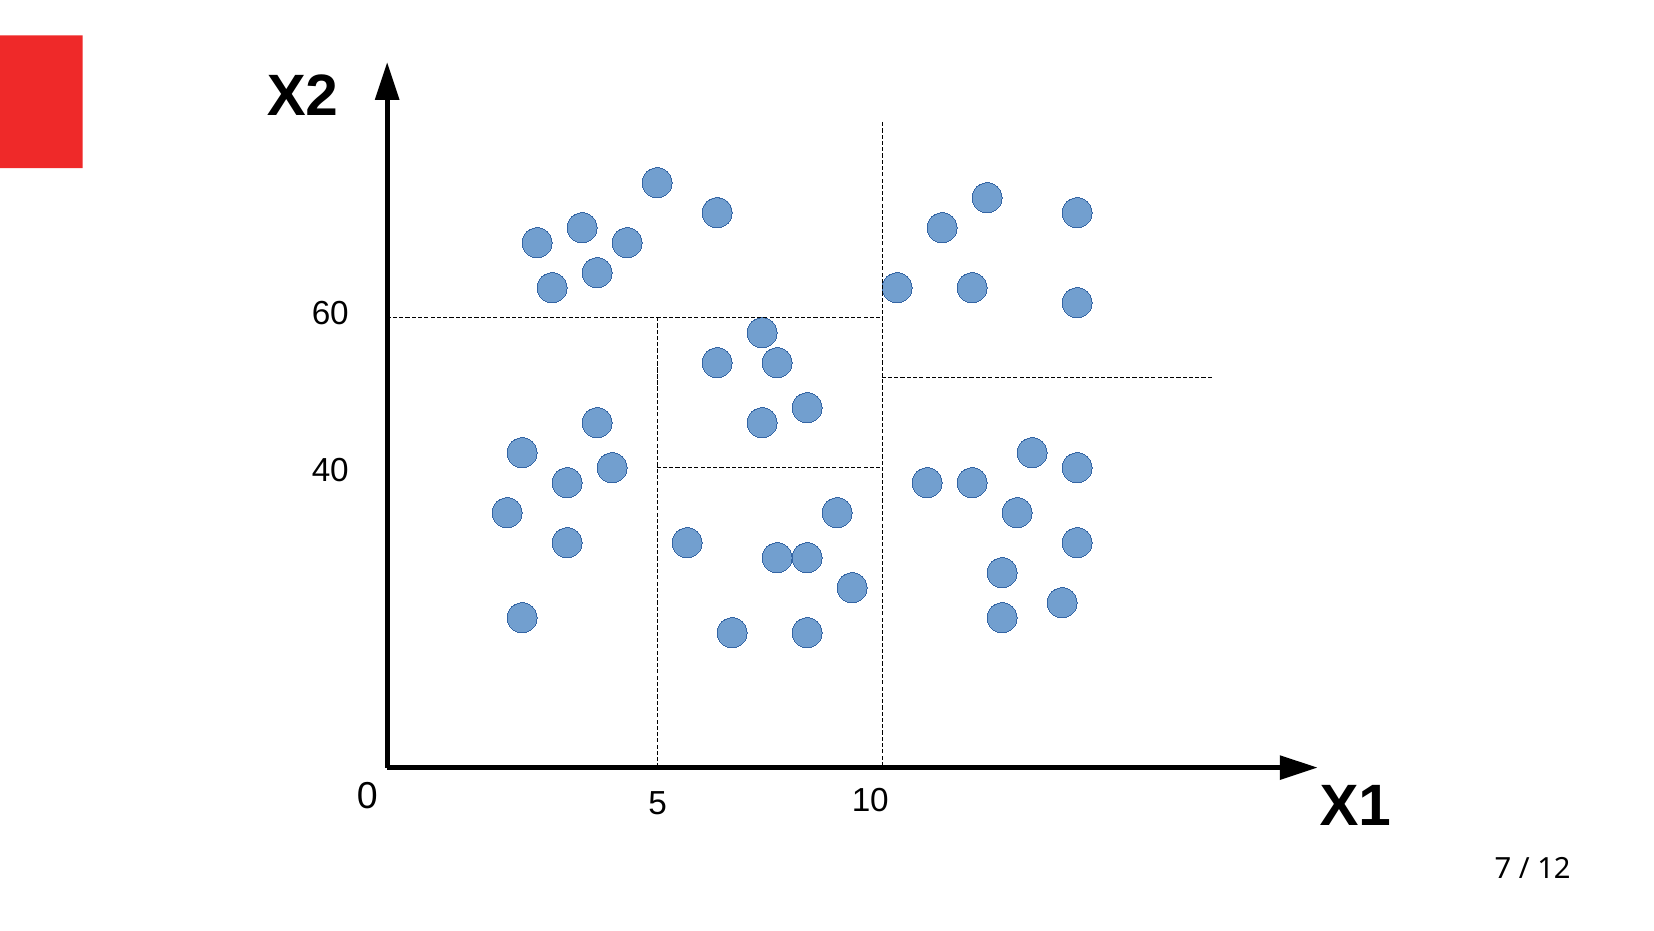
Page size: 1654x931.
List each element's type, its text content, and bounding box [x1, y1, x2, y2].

text_box [492, 497, 523, 528]
text_box 40 [297, 444, 375, 498]
text_box 10 [837, 774, 915, 828]
text_box [792, 392, 823, 423]
text_box [702, 197, 733, 228]
text_box [702, 347, 733, 378]
text_box [537, 272, 568, 303]
text_box [552, 527, 583, 558]
text_box [972, 182, 1003, 213]
text_box [762, 347, 793, 378]
text_box [1062, 452, 1093, 483]
text_box [1062, 197, 1093, 228]
text_box [522, 227, 553, 258]
text_box [552, 467, 583, 498]
text_box [717, 617, 748, 648]
text_box X2 [252, 55, 370, 138]
text_box [507, 437, 538, 468]
text_box [822, 497, 853, 528]
text_box 60 [297, 287, 375, 341]
text_box [927, 212, 958, 243]
text_box [1047, 587, 1078, 618]
text_box [792, 617, 823, 648]
text_box [987, 602, 1018, 633]
text_box [672, 527, 703, 558]
text_box [642, 167, 673, 198]
text_box [882, 272, 913, 303]
text_box 0 [342, 767, 398, 826]
text_box [1017, 437, 1048, 468]
text_box [1062, 527, 1093, 558]
text_box [957, 467, 988, 498]
text_box 5 [633, 776, 688, 837]
text_box [762, 542, 823, 573]
text_box [567, 212, 598, 243]
text_box [582, 257, 613, 288]
text_box [747, 317, 778, 348]
text_box [1062, 287, 1093, 318]
text_box [987, 557, 1018, 588]
text_box X1 [1304, 764, 1425, 855]
text_box [507, 602, 538, 633]
text_box [1002, 497, 1033, 528]
text_box [837, 572, 868, 603]
text_box [582, 407, 613, 438]
text_box [612, 227, 643, 258]
text_box [957, 272, 988, 303]
text_box [747, 407, 778, 438]
text_box [597, 452, 628, 483]
text_box [912, 467, 943, 498]
